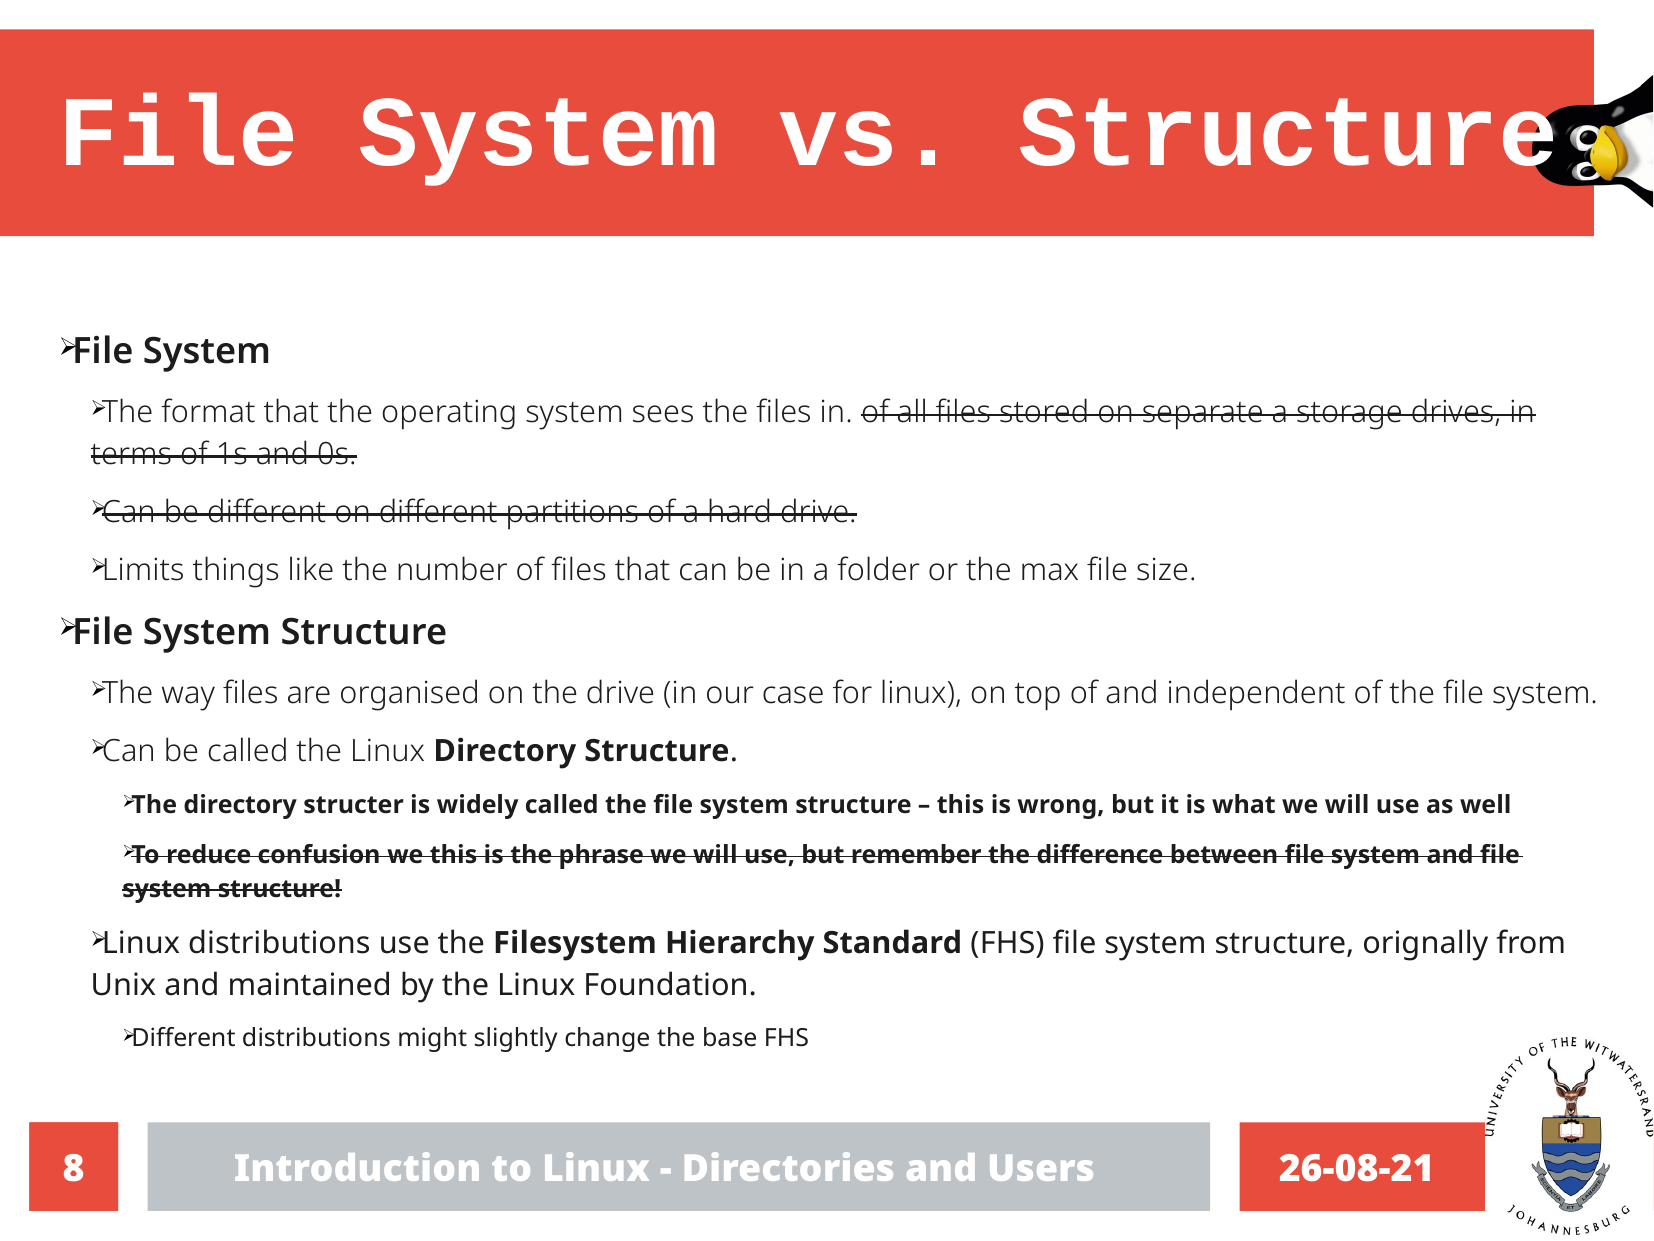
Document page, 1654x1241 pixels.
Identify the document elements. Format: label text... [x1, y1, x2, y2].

picture [1515, 24, 1654, 276]
picture [1485, 1037, 1654, 1235]
list File System The format that the operating system sees the files in. of all files stored on separate a storage drives, in terms of 1s and 0s. Can be different on different partitions of a hard drive. Limits things like the number of files that can be in a folder or the max file size. File System Structure The way files are organised on the drive (in our case for linux), on top of and independent of the file system. Can be called the Linux Directory Structure. The directory structer is widely called the file system structure – this is wrong, but it is what we will use as well To reduce confusion we this is the phrase we will use, but remember the difference between file system and file system structure! Linux distributions use the Filesystem Hierarchy Standard (FHS) file system structure, orignally from Unix and maintained by the Linux Foundation. Different distributions might slightly change the base FHS [58, 324, 1604, 1093]
title File System vs. Structure [58, 47, 1594, 195]
